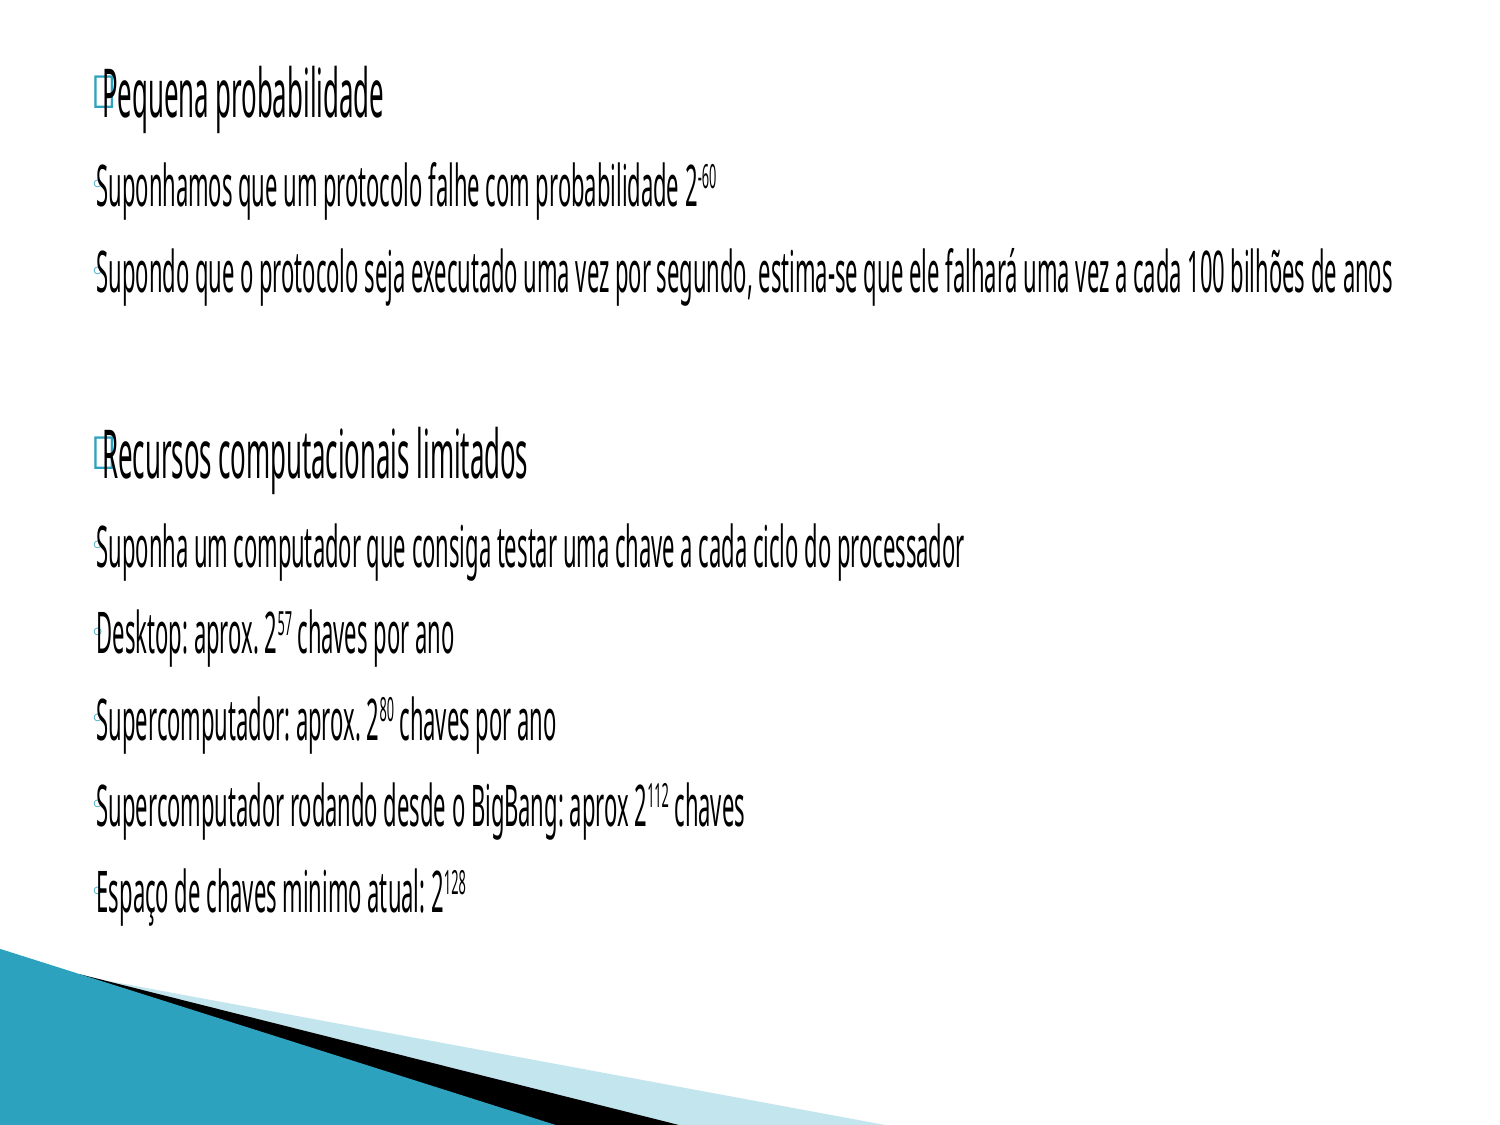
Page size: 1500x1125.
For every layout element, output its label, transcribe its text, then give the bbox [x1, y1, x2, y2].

list Pequena probabilidade Suponhamos que um protocolo falhe com probabilidade 2-60 Supondo que o protocolo seja executado uma vez por segundo, estima-se que ele falhará uma vez a cada 100 bilhões de anos Recursos computacionais limitados Suponha um computador que consiga testar uma chave a cada ciclo do processador Desktop: aprox. 257 chaves por ano Supercomputador: aprox. 280 chaves por ano Supercomputador rodando desde o BigBang: aprox 2112 chaves Espaço de chaves minimo atual: 2128 [75, 37, 1426, 1026]
